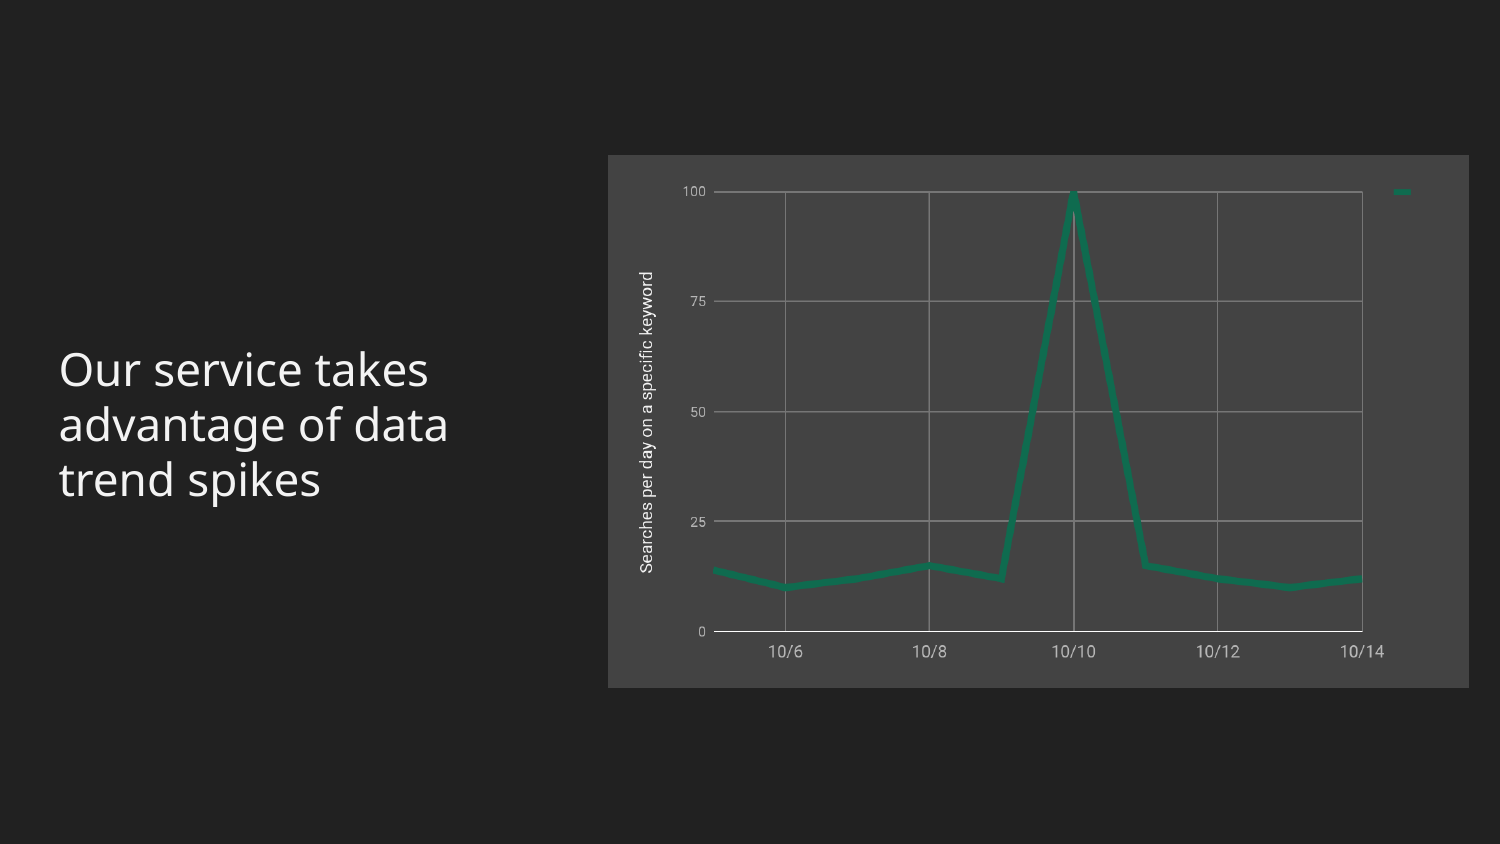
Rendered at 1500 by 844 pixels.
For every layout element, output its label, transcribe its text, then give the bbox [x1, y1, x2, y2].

picture [608, 155, 1469, 688]
text_box Our service takes advantage of data trend spikes [43, 326, 585, 518]
